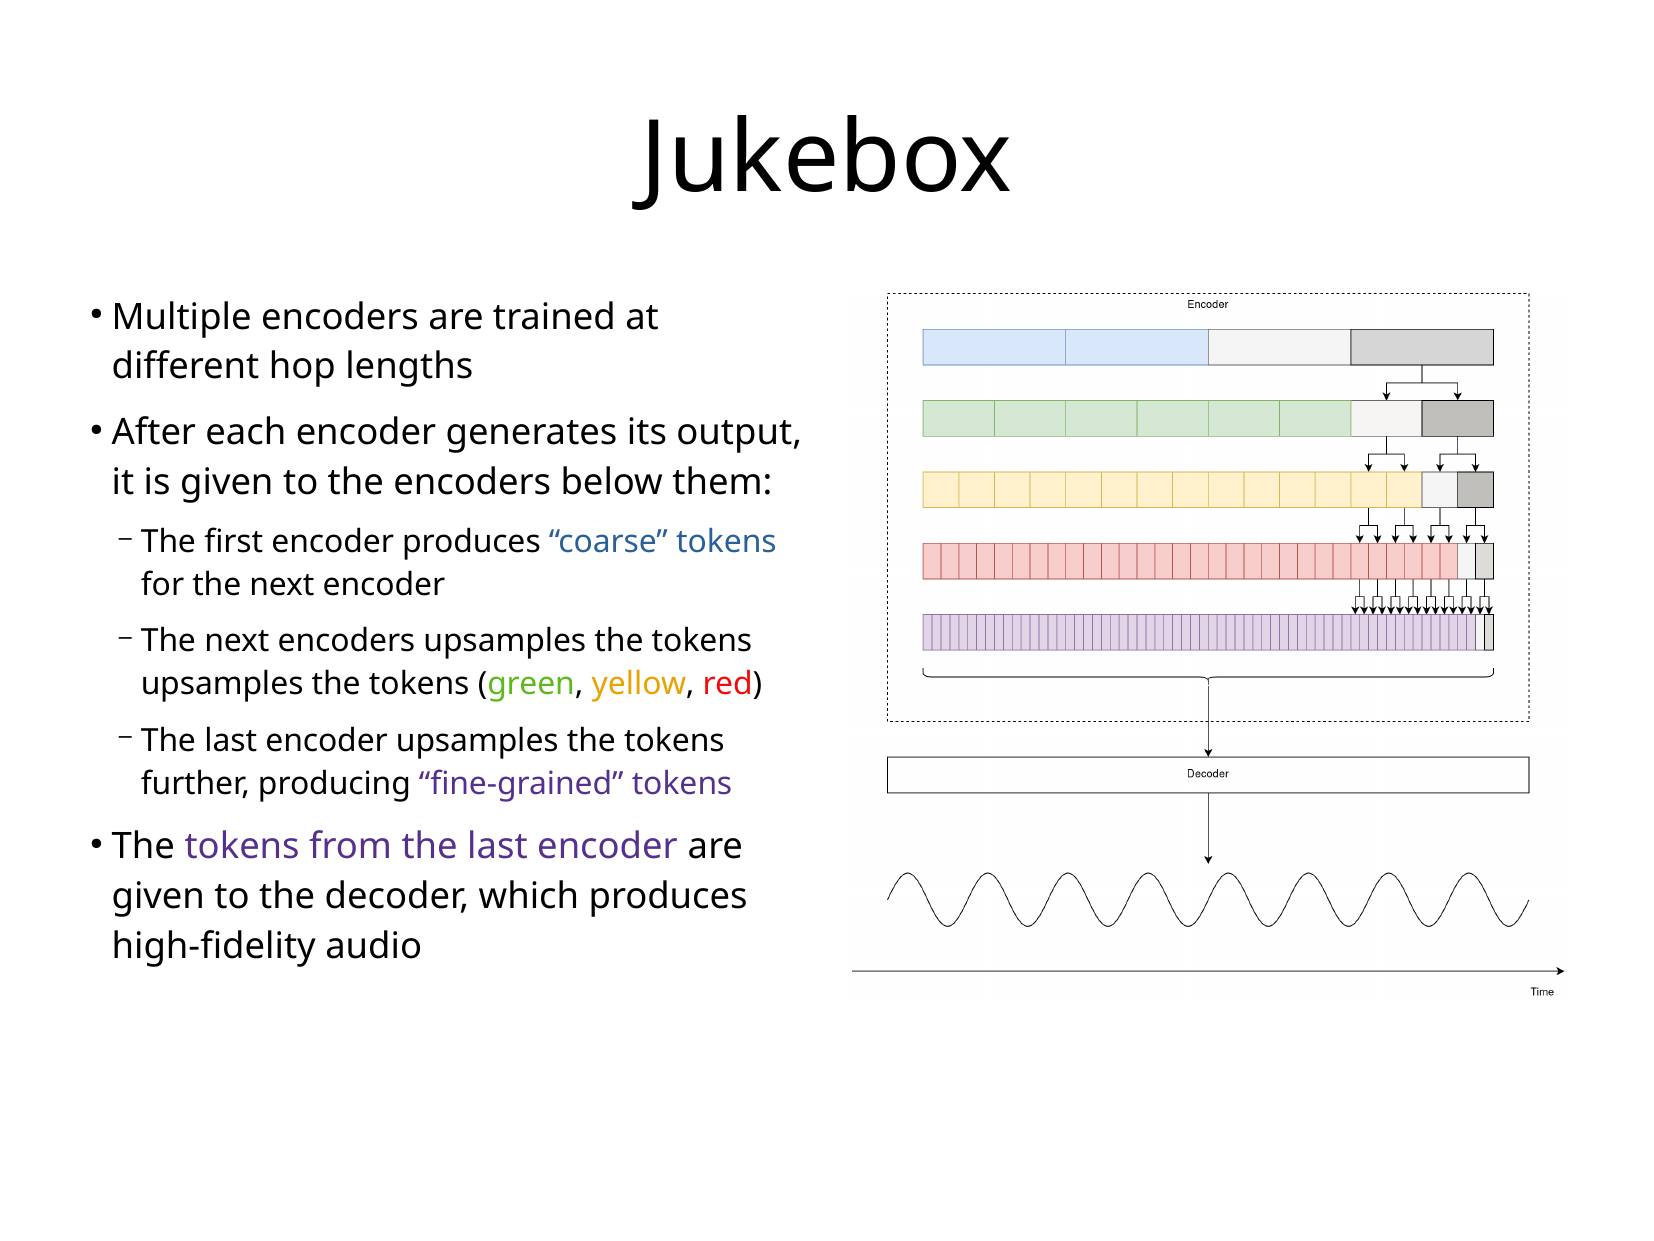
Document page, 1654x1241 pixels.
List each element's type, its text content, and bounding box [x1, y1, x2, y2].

title Jukebox [82, 49, 1571, 257]
picture [845, 293, 1572, 1007]
list Multiple encoders are trained at different hop lengths After each encoder generates its output, it is given to the encoders below them: The first encoder produces “coarse” tokens for the next encoder The next encoders upsamples the tokens upsamples the tokens (green, yellow, red) The last encoder upsamples the tokens further, producing “fine-grained” tokens The tokens from the last encoder are given to the decoder, which produces high-fidelity audio [82, 290, 809, 1010]
